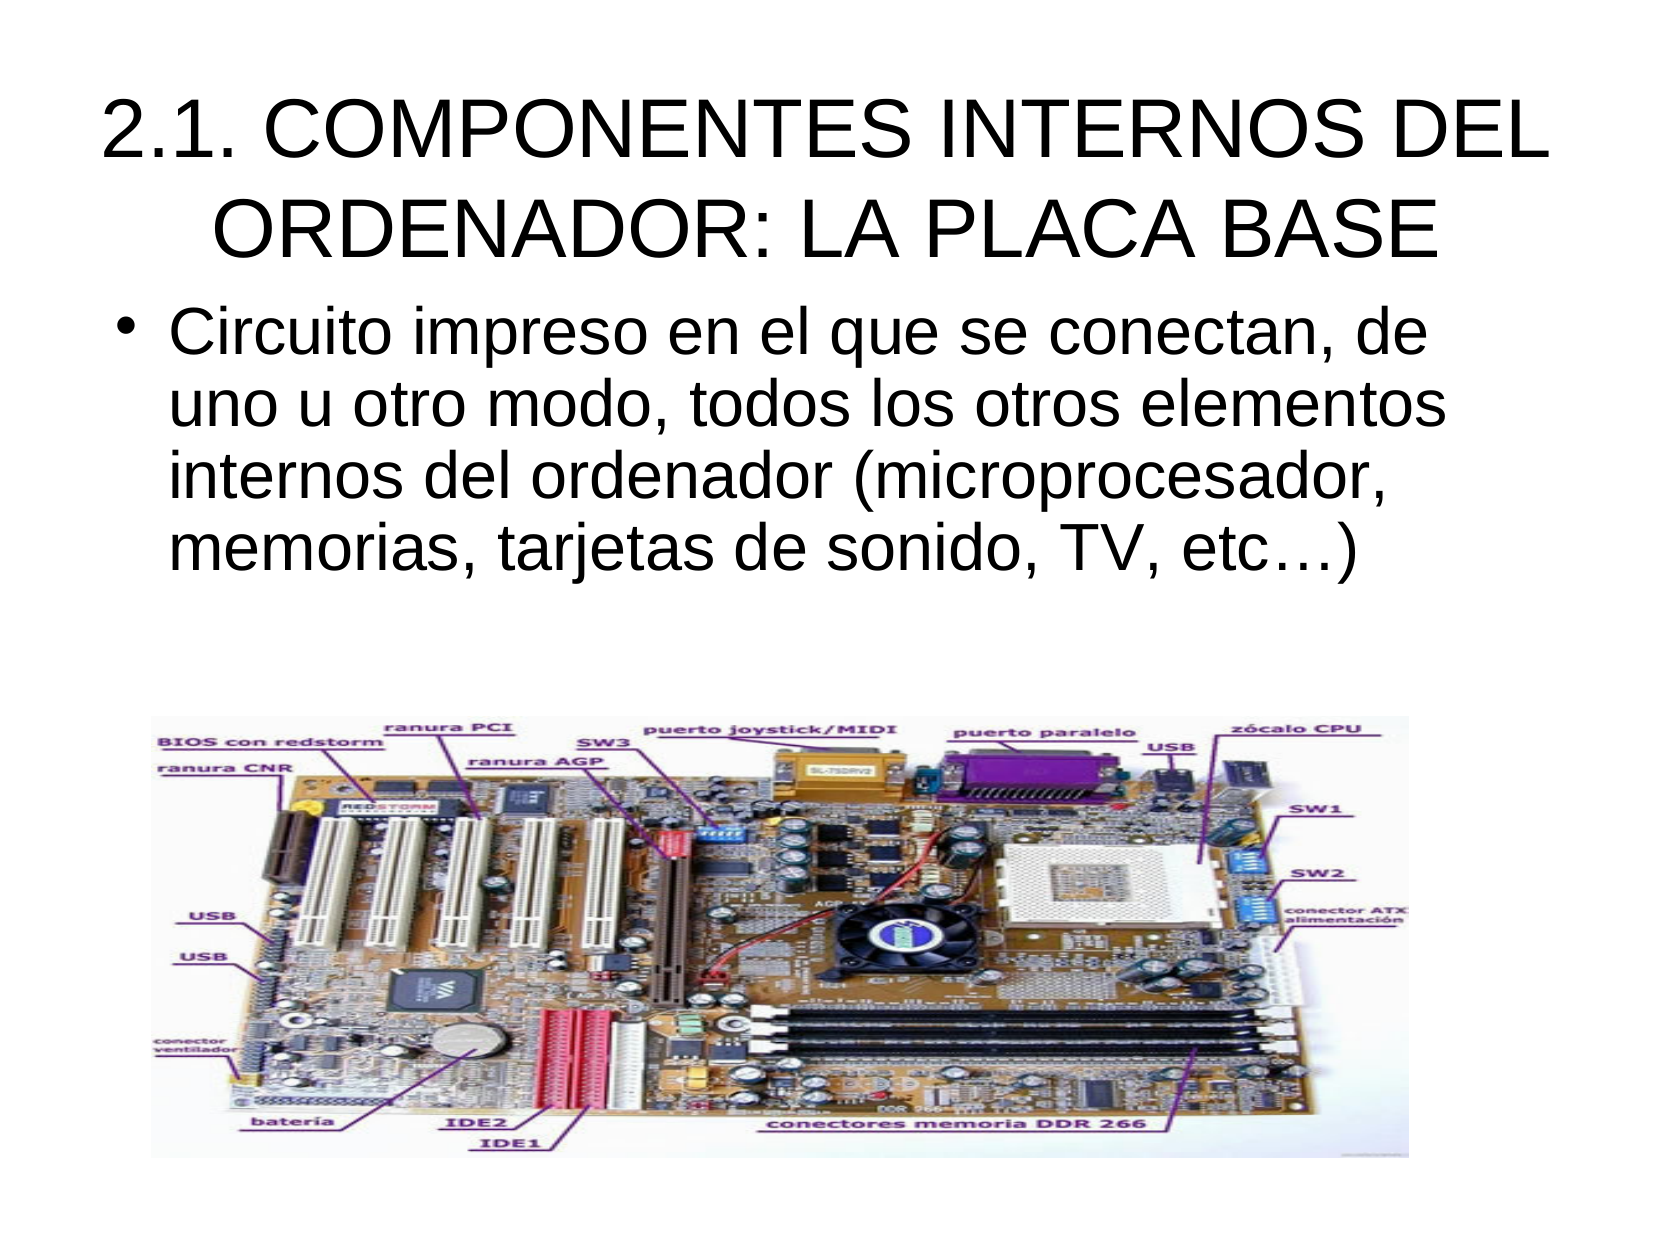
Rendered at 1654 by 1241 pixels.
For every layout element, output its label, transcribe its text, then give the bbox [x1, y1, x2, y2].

list Circuito impreso en el que se conectan, de uno u otro modo, todos los otros elementos internos del ordenador (microprocesador, memorias, tarjetas de sonido, TV, etc…) [82, 289, 1571, 717]
title 2.1. COMPONENTES INTERNOS DEL ORDENADOR: LA PLACA BASE [82, 0, 1571, 289]
picture [151, 716, 1409, 1158]
